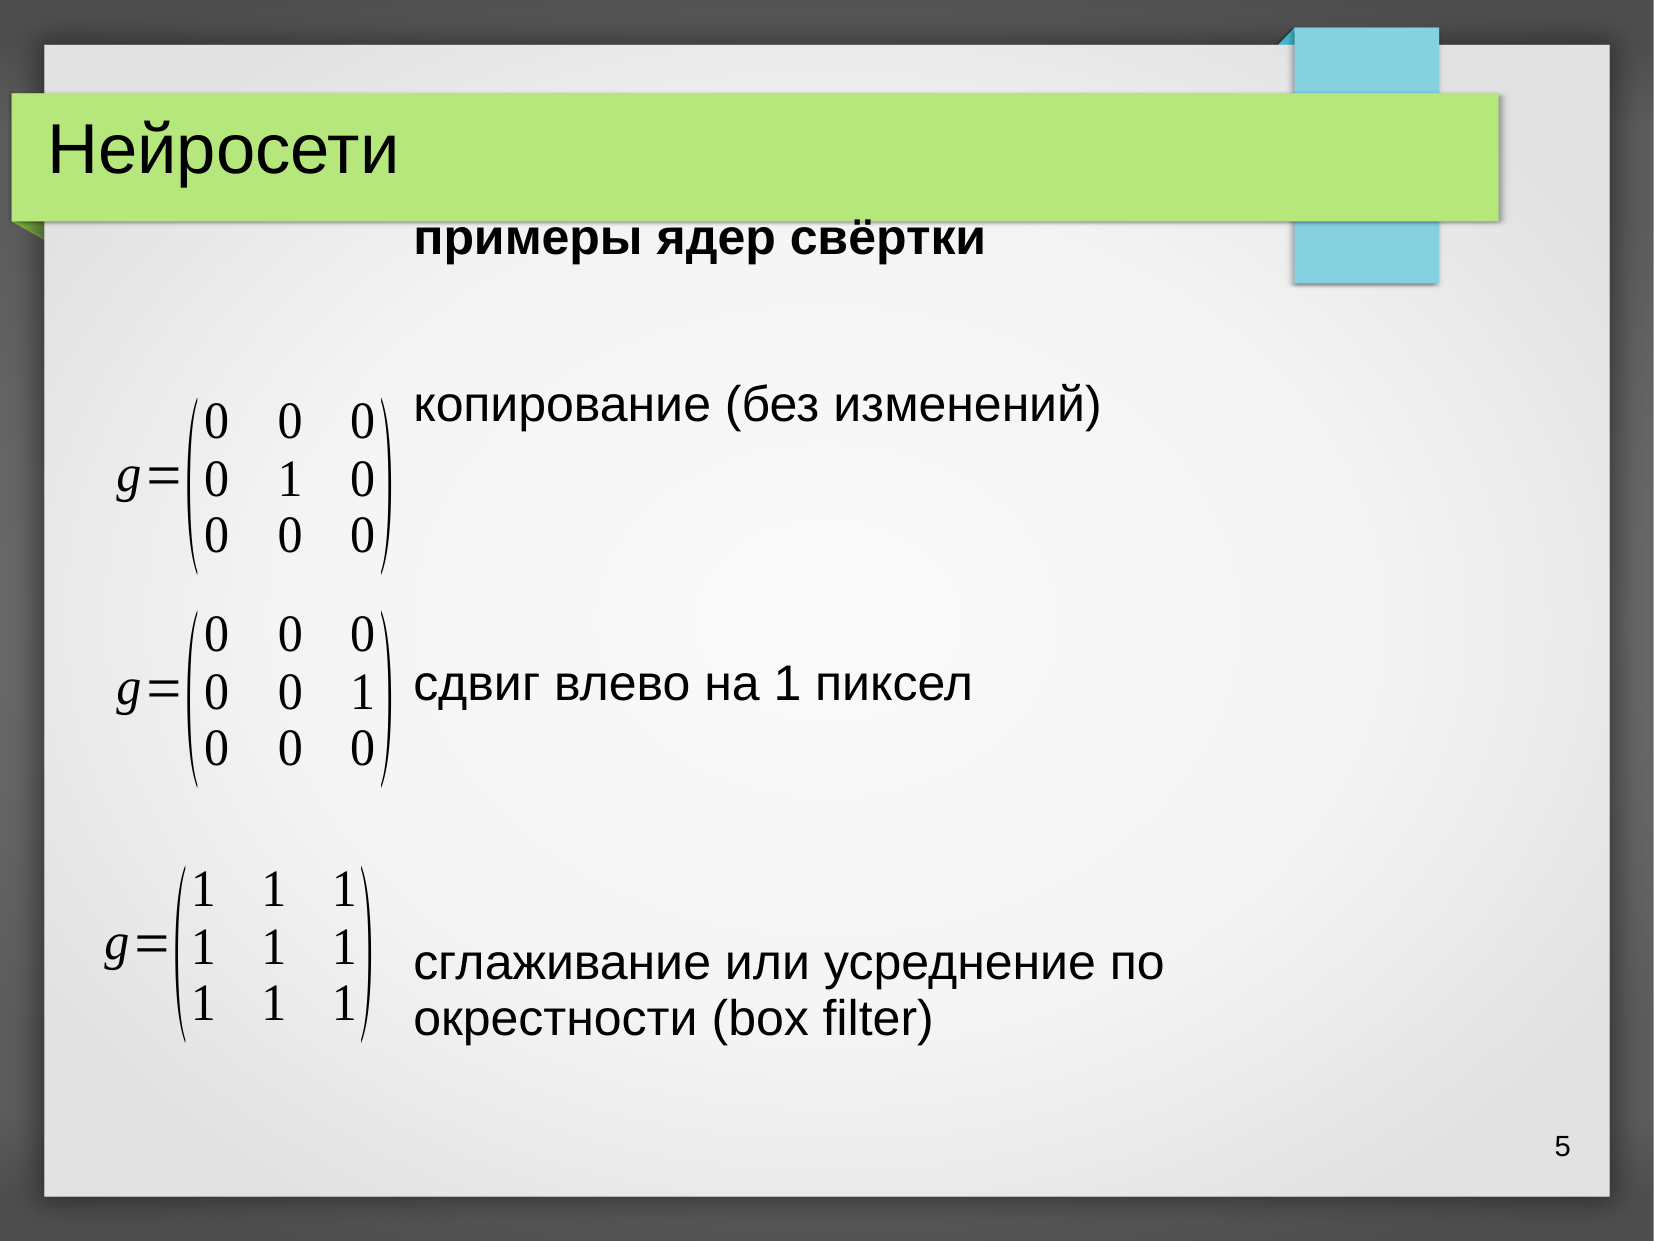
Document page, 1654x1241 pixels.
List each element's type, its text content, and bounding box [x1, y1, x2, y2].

subtitle примеры ядер свёртки копирование (без изменений) сдвиг влево на 1 пиксел сглаживание или усреднение по окрестности (box ﬁlter) [413, 252, 1359, 1003]
chart [96, 862, 382, 1046]
picture [0, 0, 1654, 1241]
chart [108, 394, 402, 579]
chart [108, 607, 402, 792]
title Нейросети [47, 109, 1501, 189]
